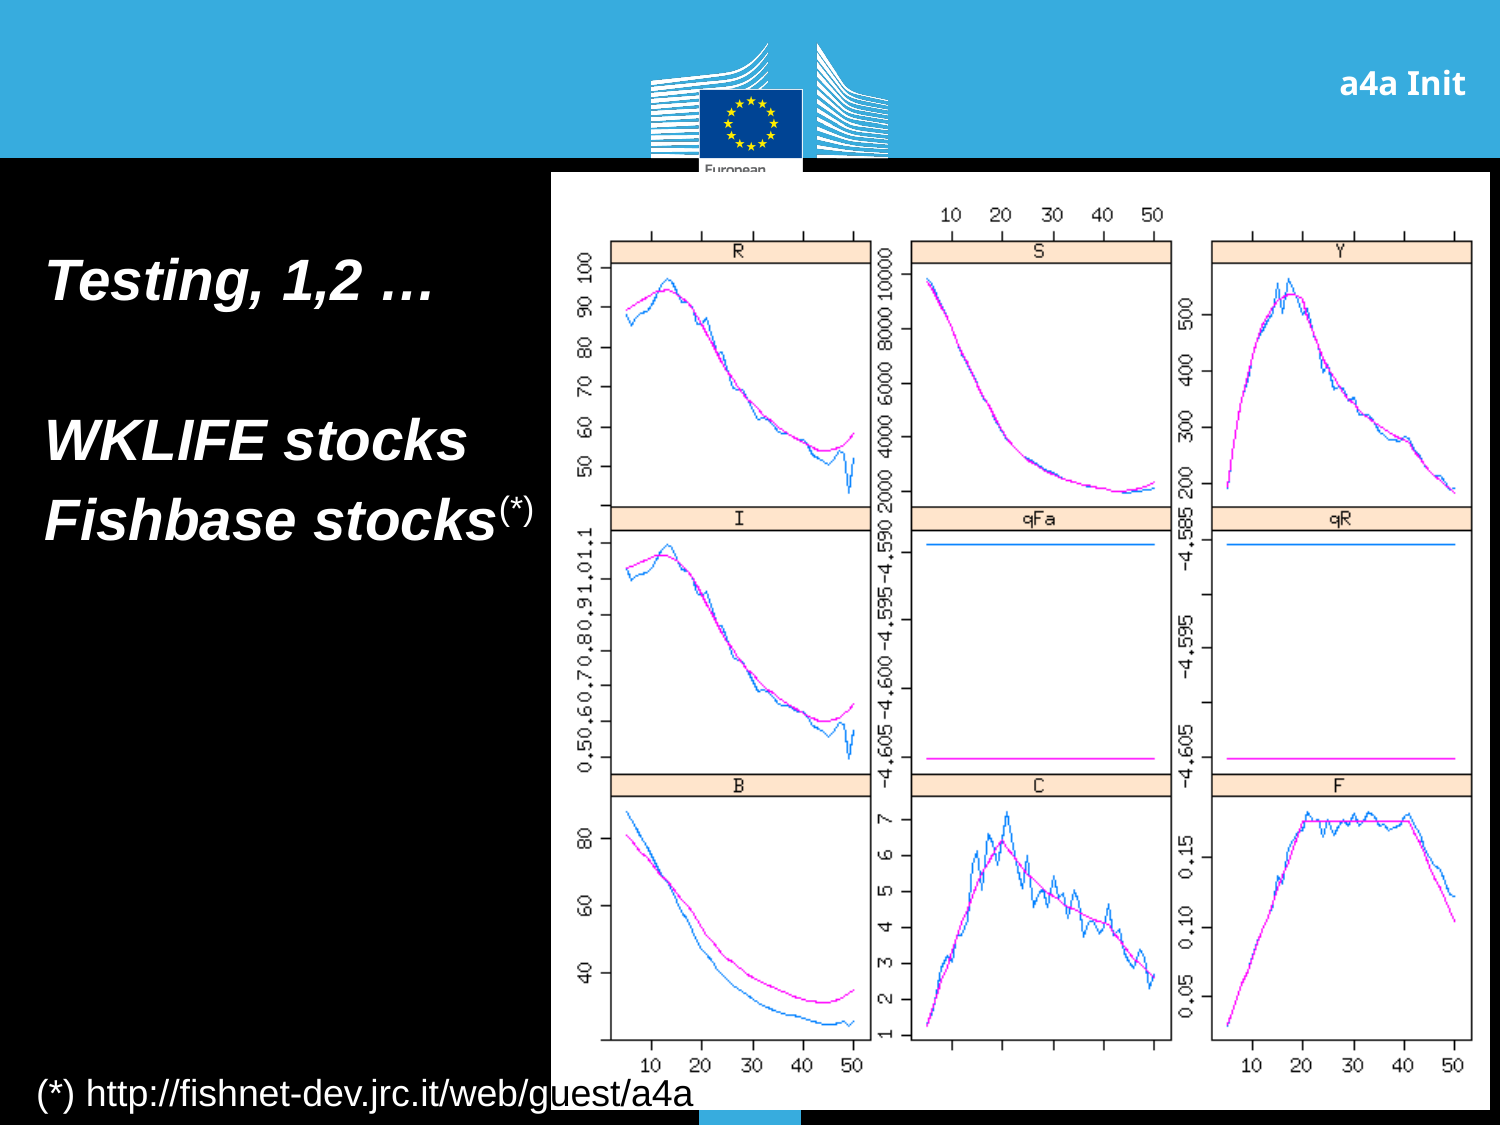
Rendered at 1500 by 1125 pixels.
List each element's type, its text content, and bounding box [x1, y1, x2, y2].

picture [551, 42, 1490, 1111]
text_box (*) http://fishnet-dev.jrc.it/web/guest/a4a [21, 1065, 838, 1122]
title a4a Init [1091, 29, 1482, 136]
text_box Testing, 1,2 … WKLIFE stocks Fishbase stocks(*) [30, 239, 556, 563]
